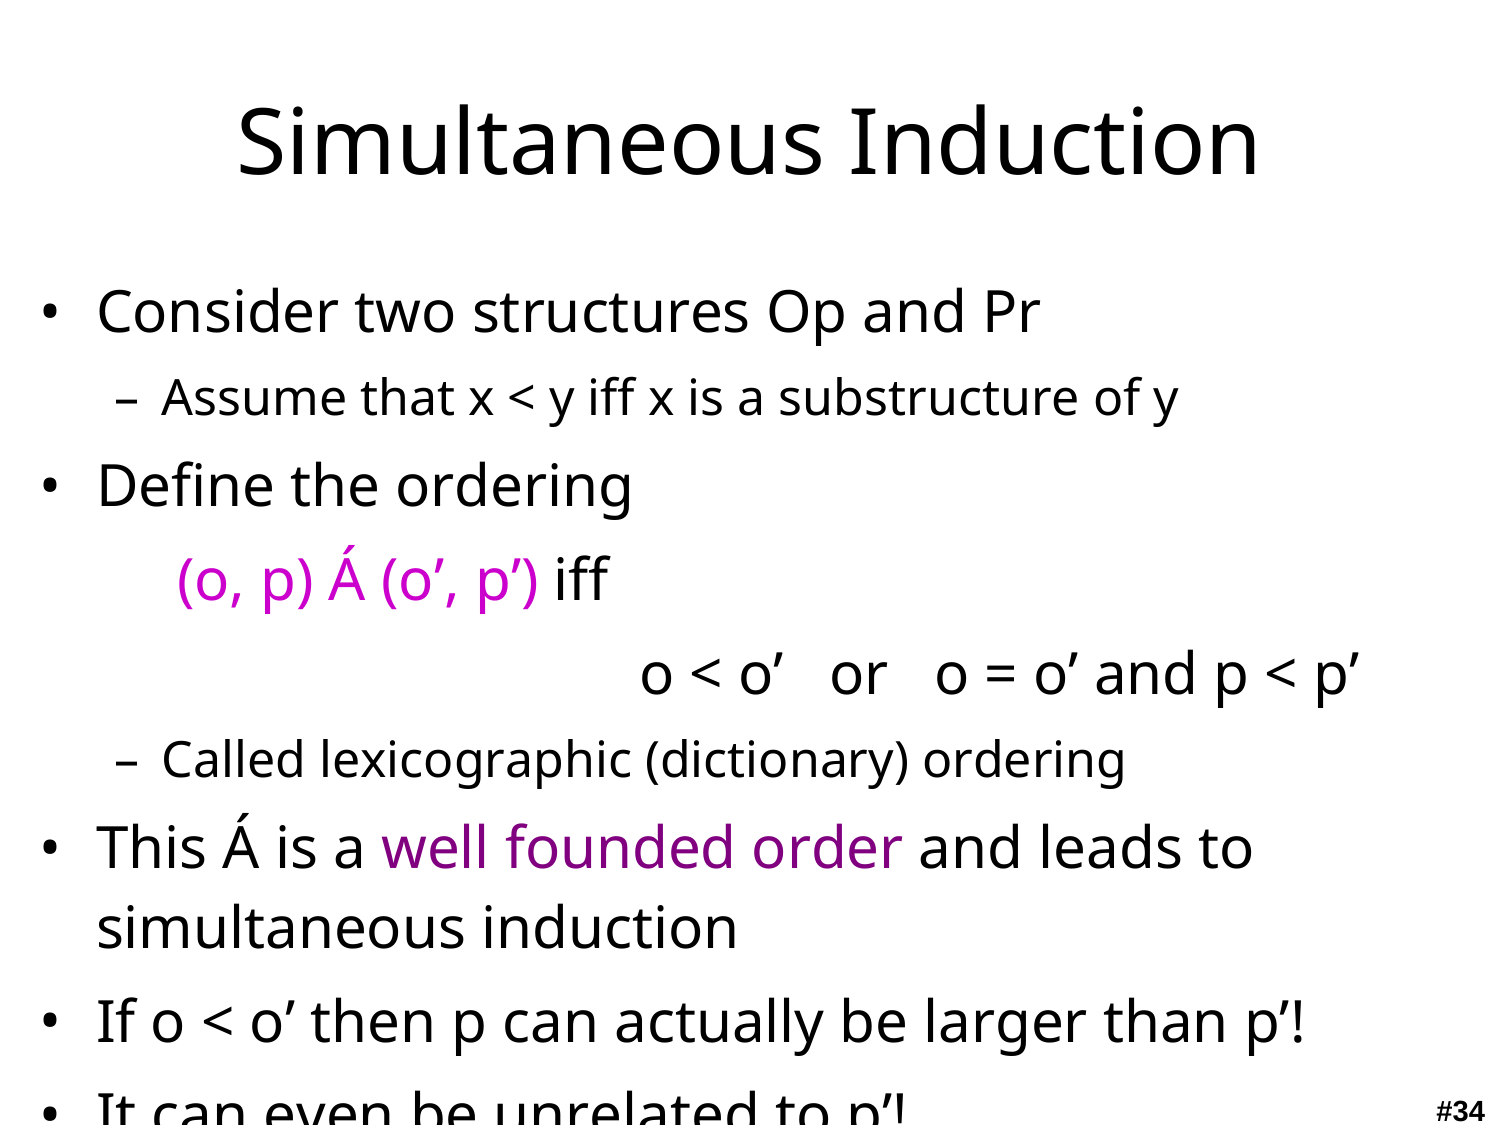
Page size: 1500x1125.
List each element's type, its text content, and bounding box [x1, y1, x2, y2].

title Simultaneous Induction [24, 45, 1476, 233]
list Consider two structures Op and Pr Assume that x < y iff x is a substructure of y Define the ordering (o, p) Á (o’, p’) iff o < o’ or o = o’ and p < p’ Called lexicographic (dictionary) ordering This Á is a well founded order and leads to simultaneous induction If o < o’ then p can actually be larger than p’! It can even be unrelated to p’! [24, 262, 1476, 1101]
